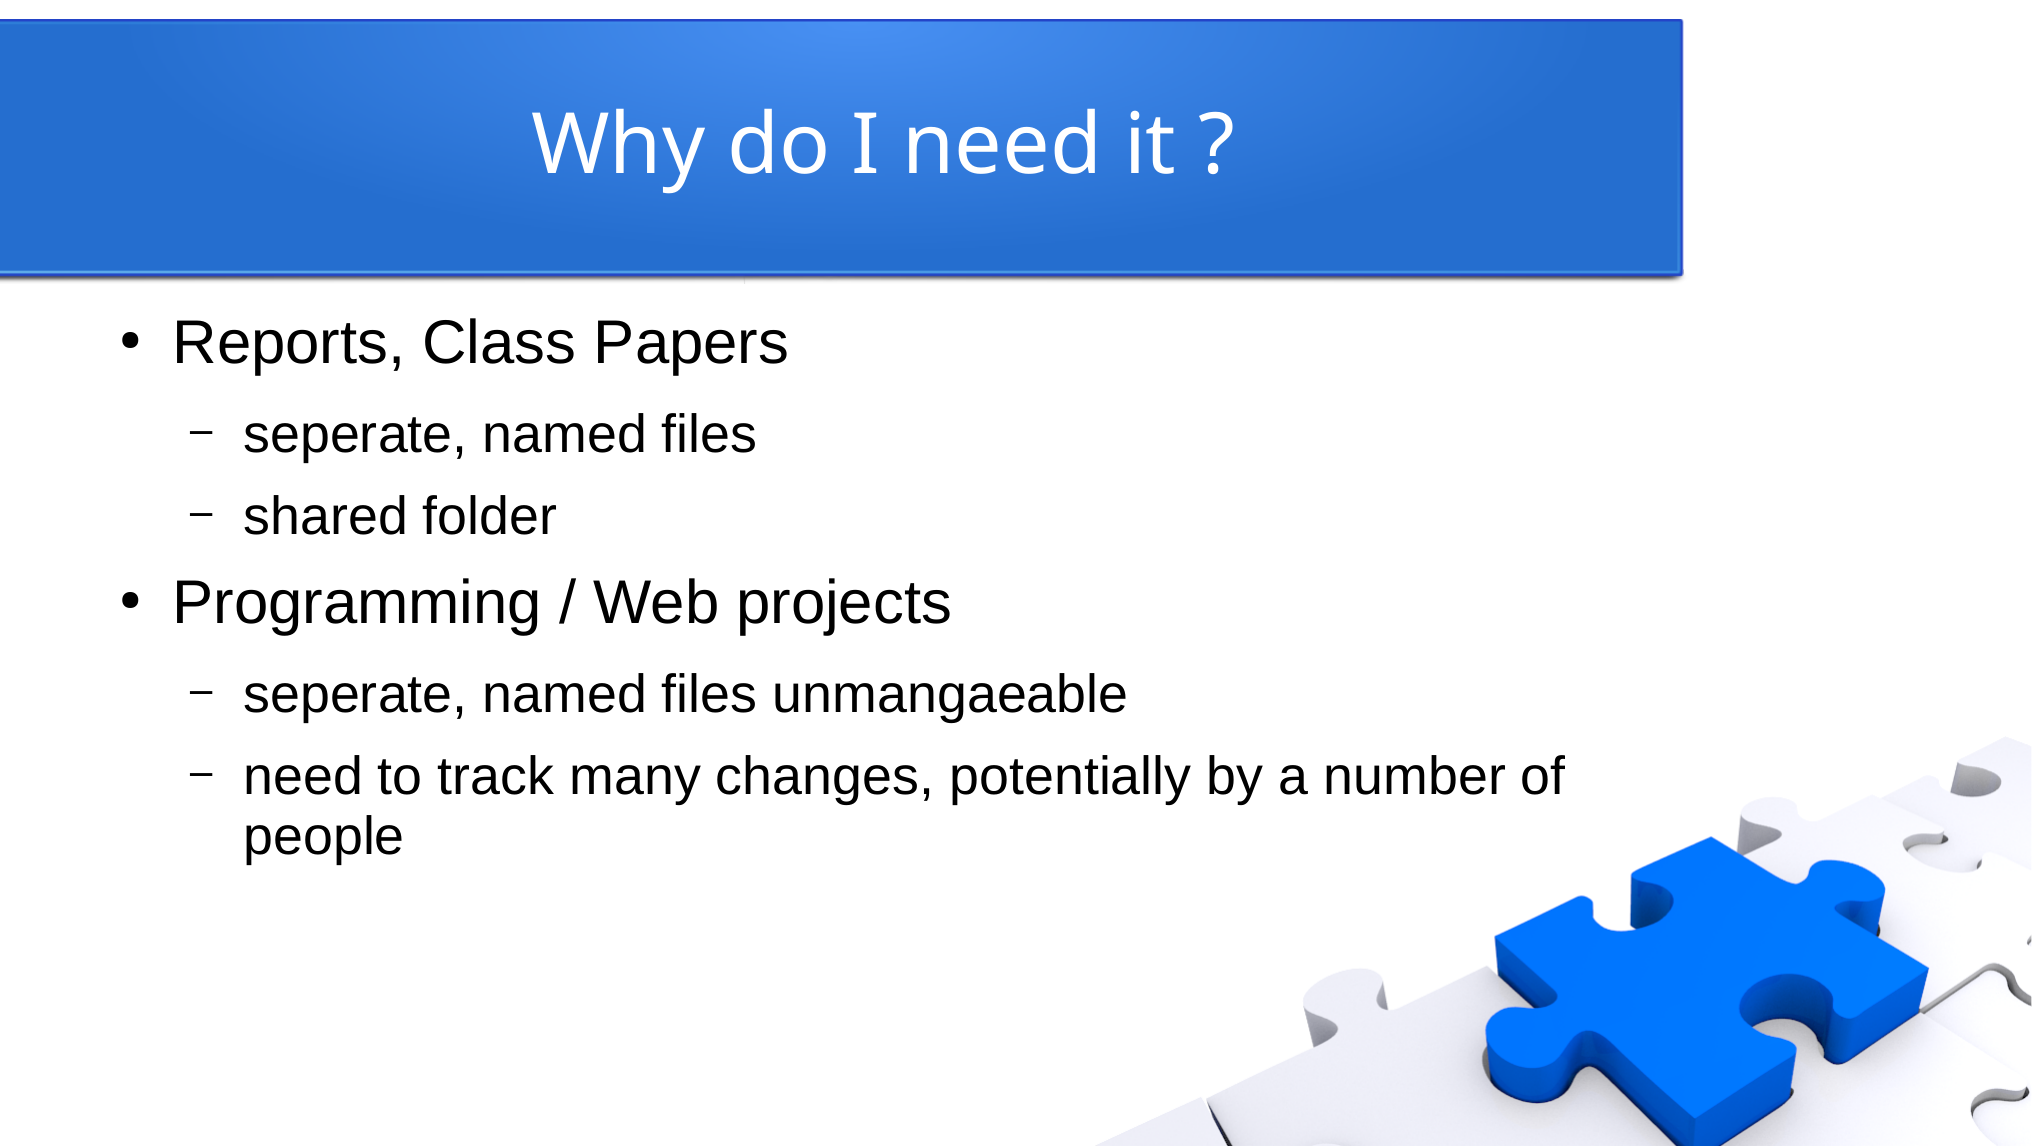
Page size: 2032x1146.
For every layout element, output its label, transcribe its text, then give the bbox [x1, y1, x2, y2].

list Reports, Class Papers seperate, named files shared folder Programming / Web projects seperate, named files unmangaeable need to track many changes, potentially by a number of people [101, 307, 1619, 972]
picture [0, 19, 1689, 284]
title Why do I need it ? [101, 45, 1666, 237]
picture [1071, 605, 2032, 1146]
